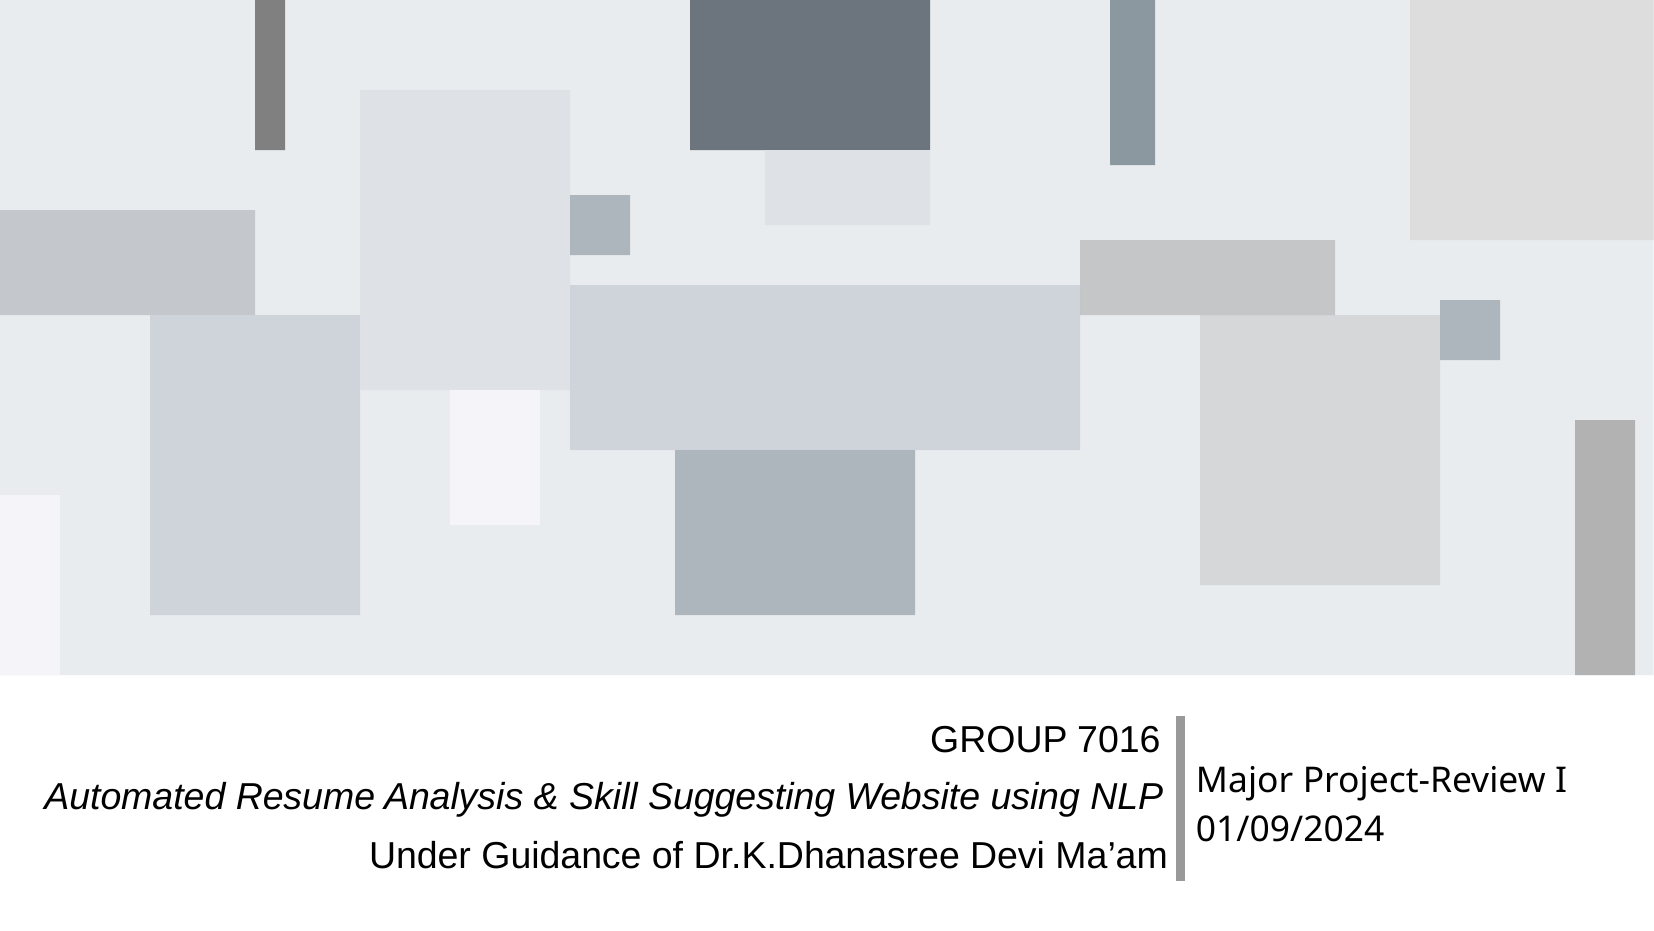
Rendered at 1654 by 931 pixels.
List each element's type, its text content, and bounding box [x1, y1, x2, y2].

text_box Automated Resume Analysis & Skill Suggesting Website using NLP [29, 767, 1270, 867]
text_box Under Guidance of Dr.K.Dhanasree Devi Ma’am [354, 826, 1300, 884]
text_box GROUP 7016 [915, 710, 1447, 768]
text_box Major Project-Review I 01/09/2024 [1181, 747, 1654, 886]
